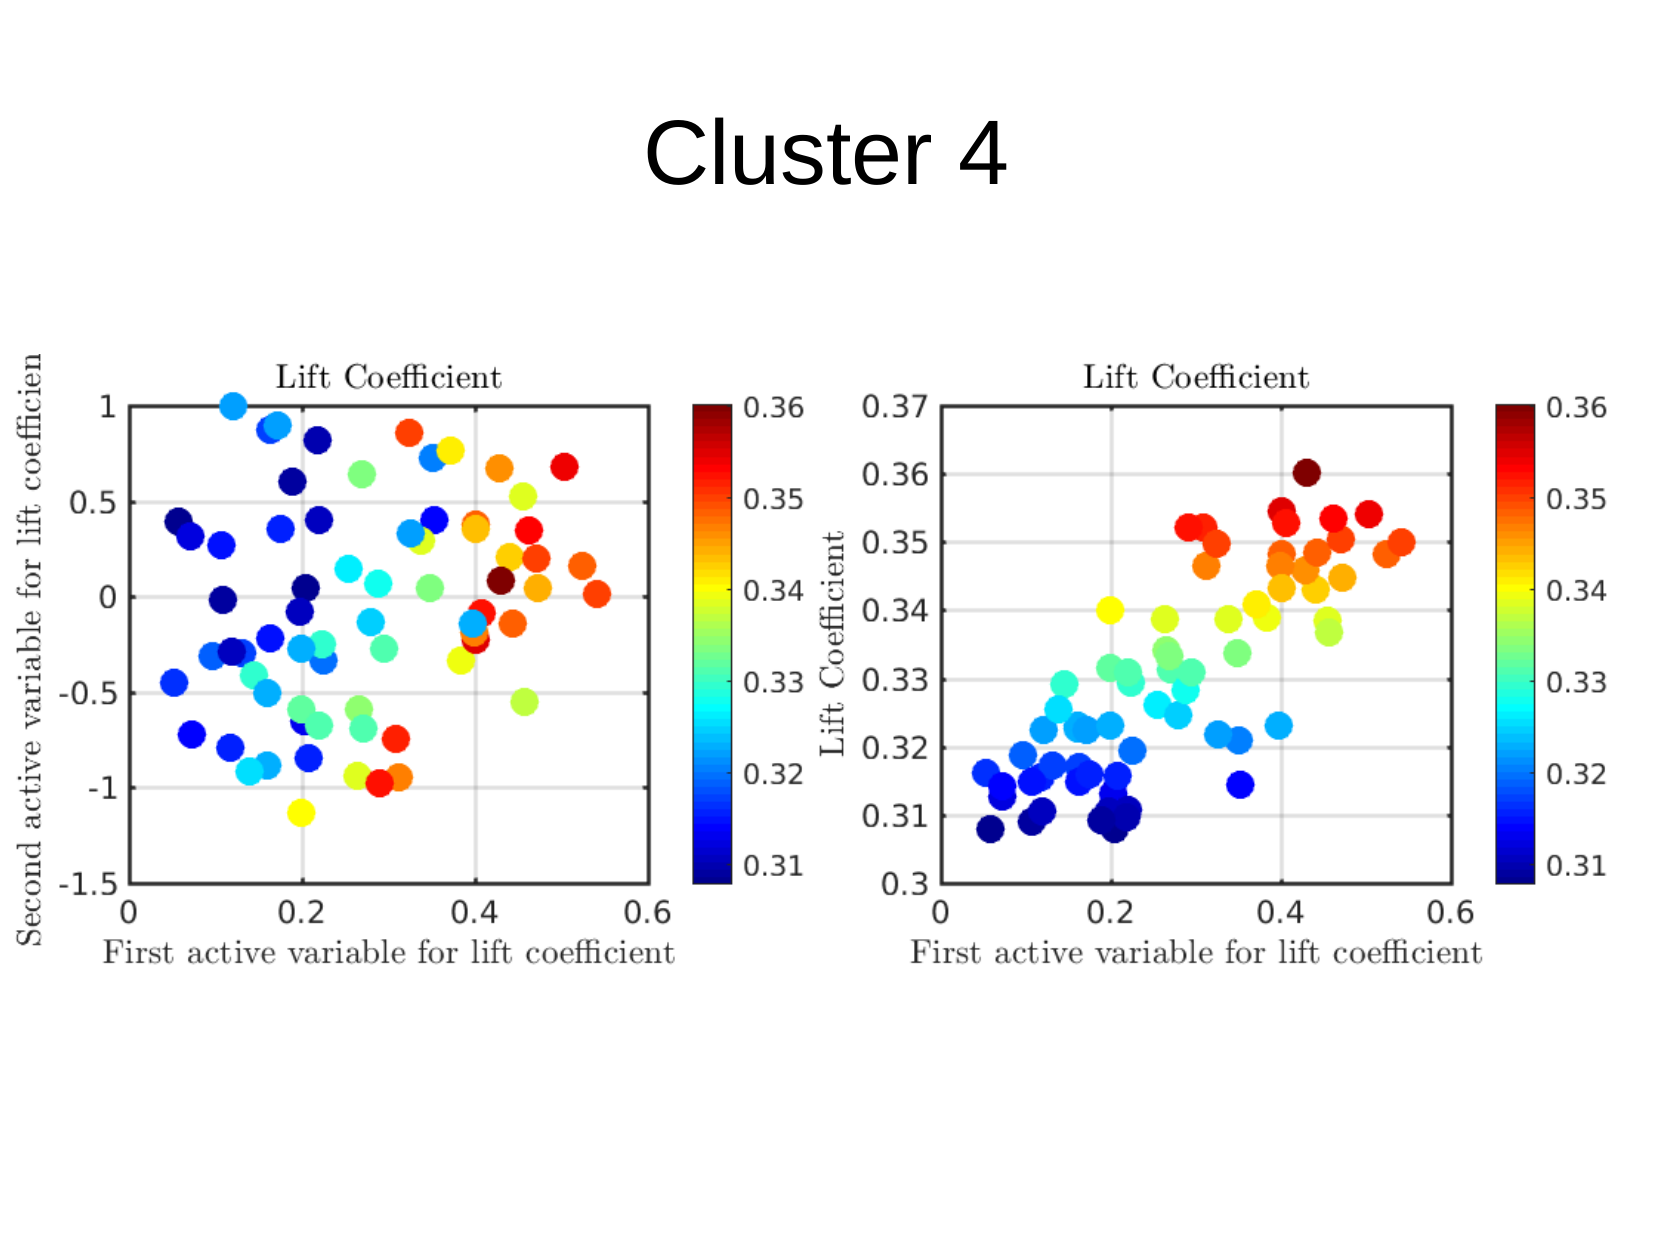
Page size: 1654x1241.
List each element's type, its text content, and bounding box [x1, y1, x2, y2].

picture [11, 354, 1642, 975]
title Cluster 4 [82, 49, 1571, 257]
